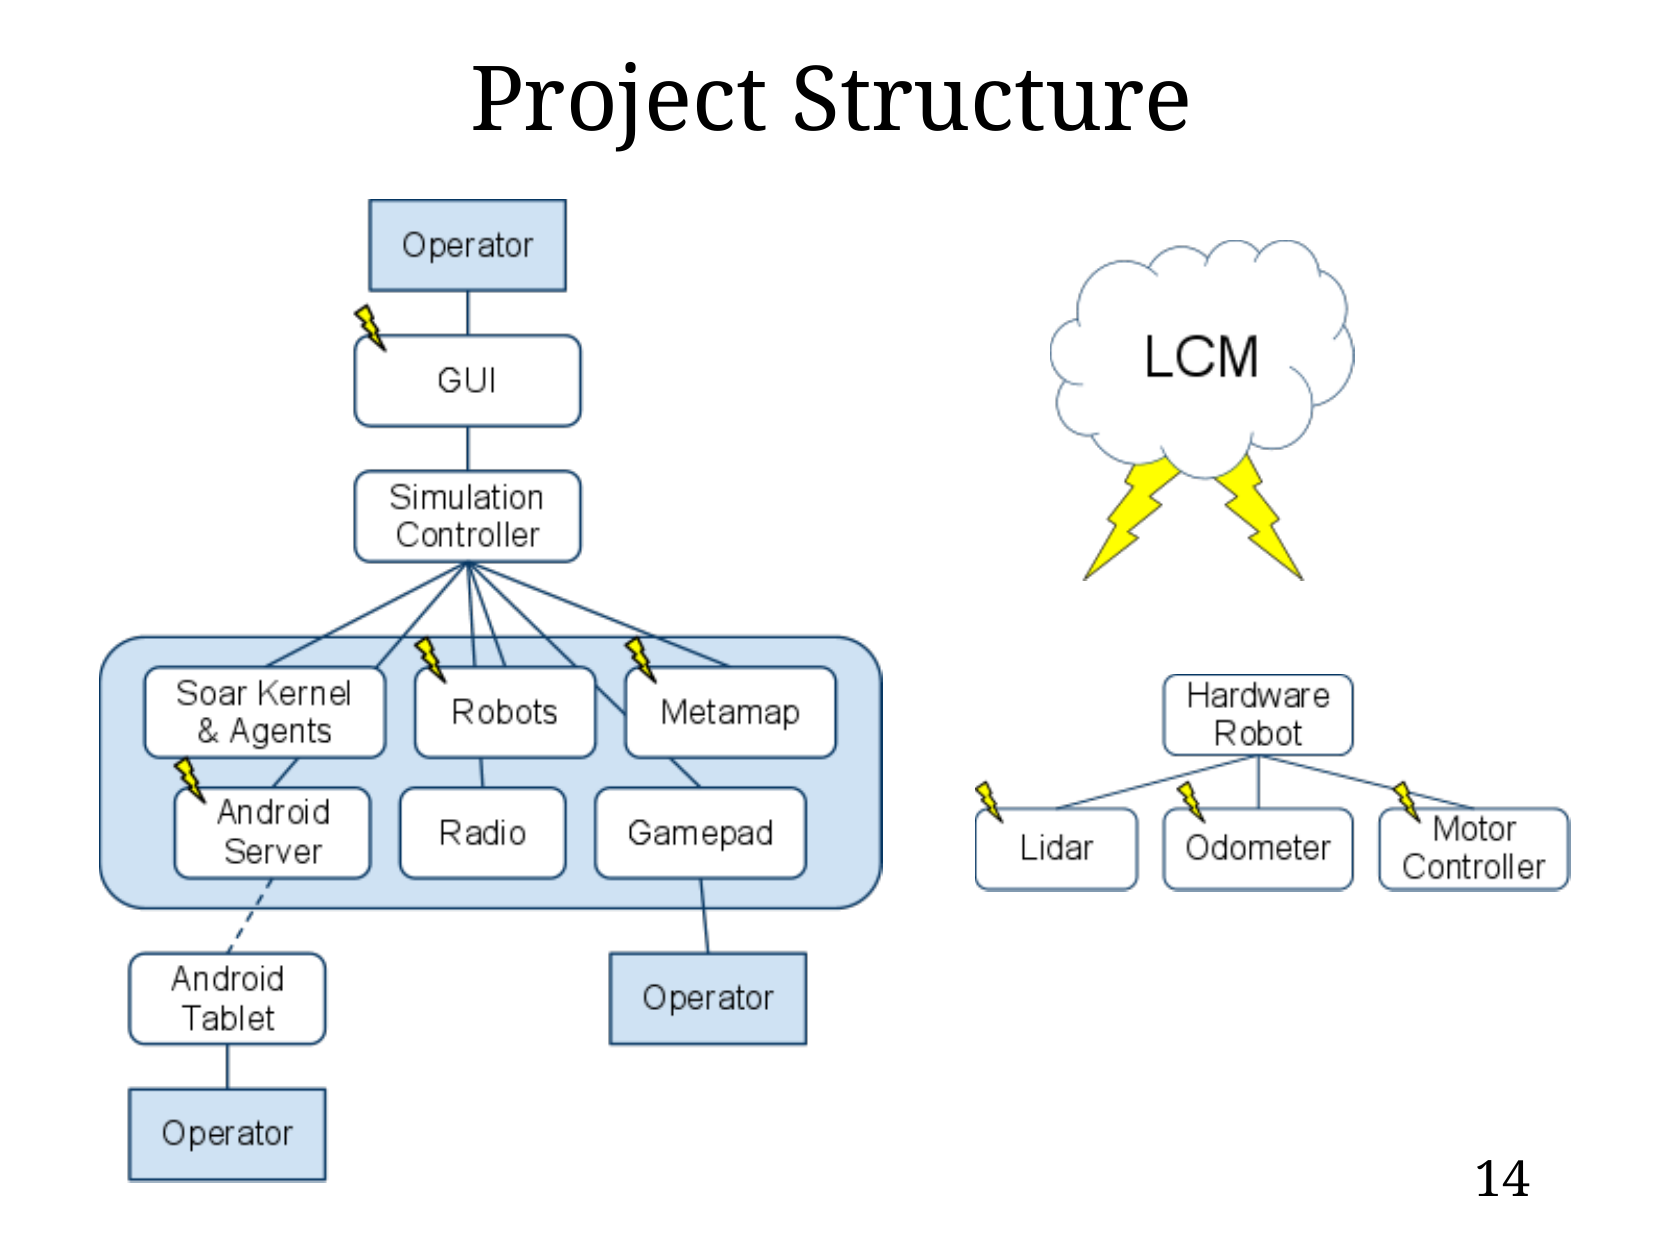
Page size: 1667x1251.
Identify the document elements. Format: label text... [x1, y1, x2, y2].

picture [975, 674, 1571, 892]
title Project Structure [39, 48, 1624, 198]
picture [1050, 240, 1355, 581]
picture [99, 199, 883, 1183]
